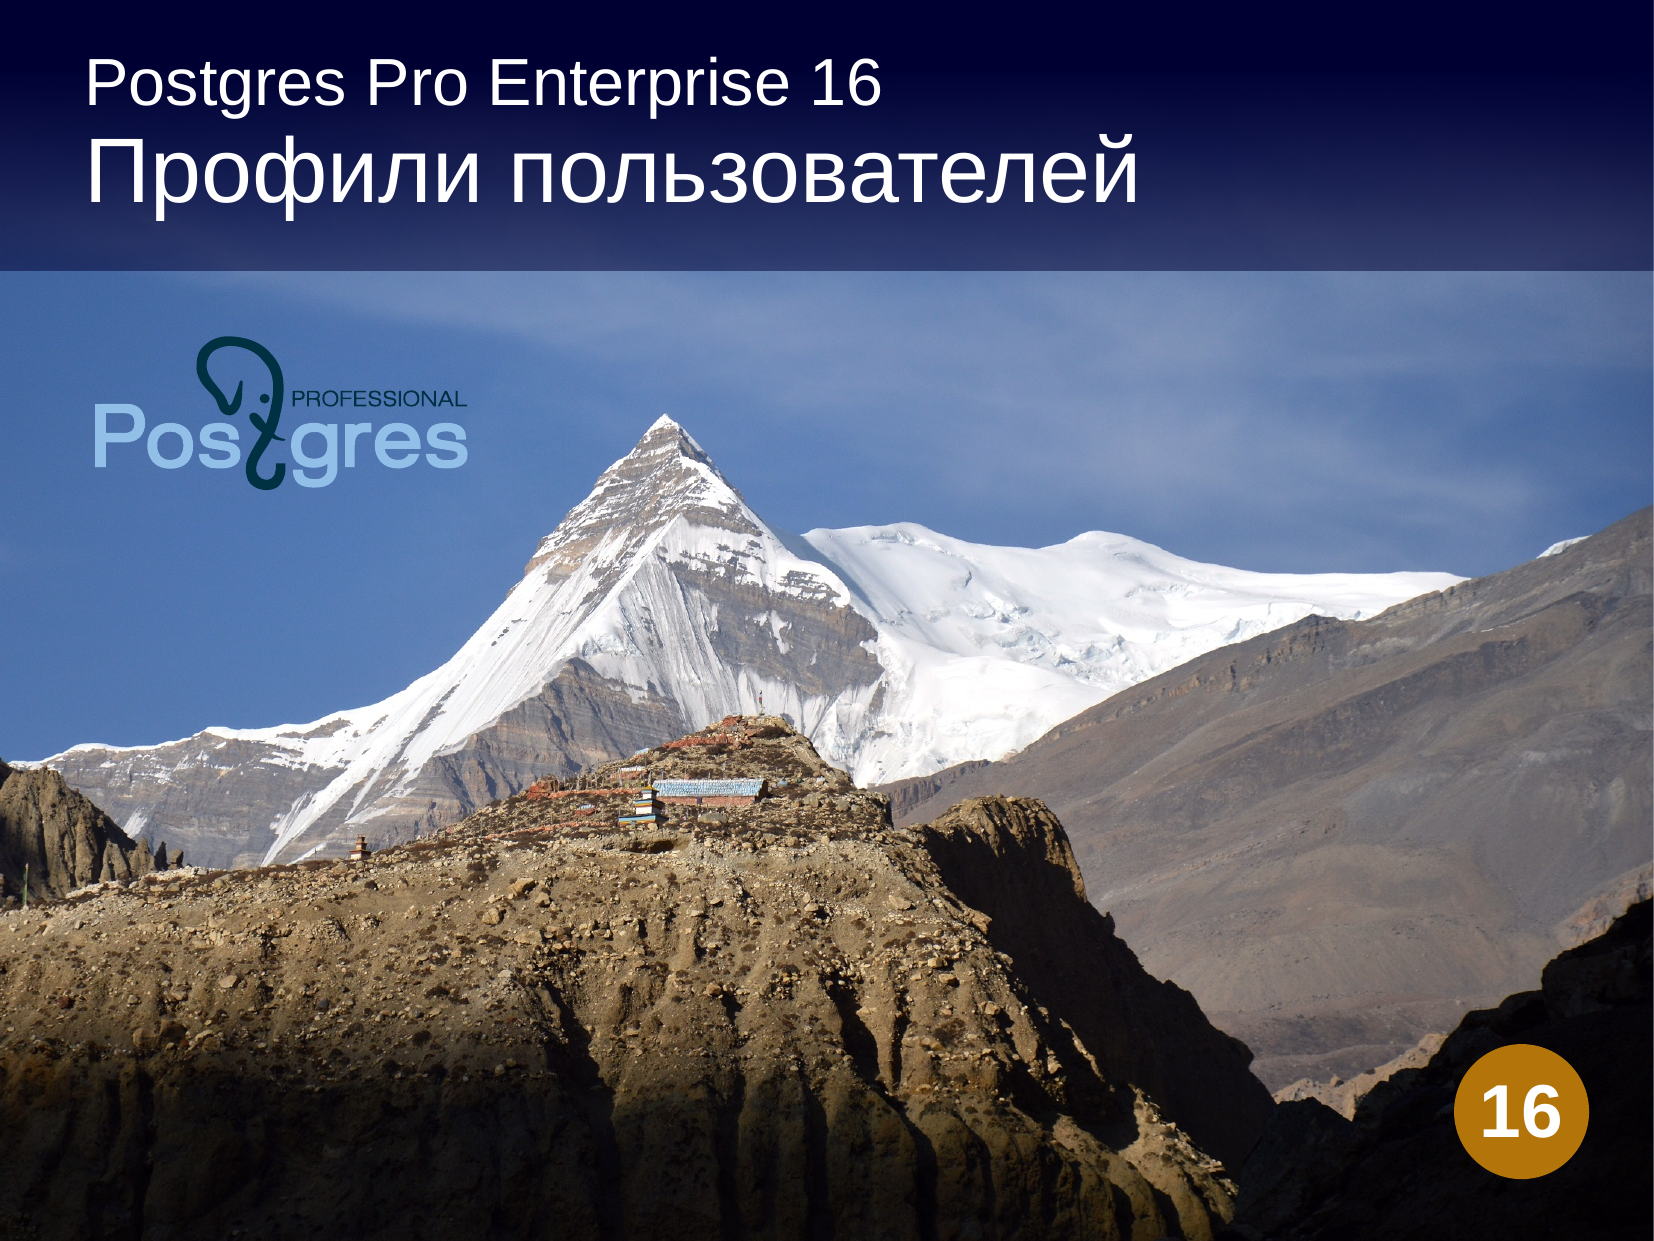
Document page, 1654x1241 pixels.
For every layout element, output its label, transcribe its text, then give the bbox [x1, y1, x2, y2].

title Postgres Pro Enterprise 16 Профили пользователей [84, 44, 1636, 251]
picture [0, 271, 1654, 1241]
text_box 16 [1454, 1044, 1590, 1180]
